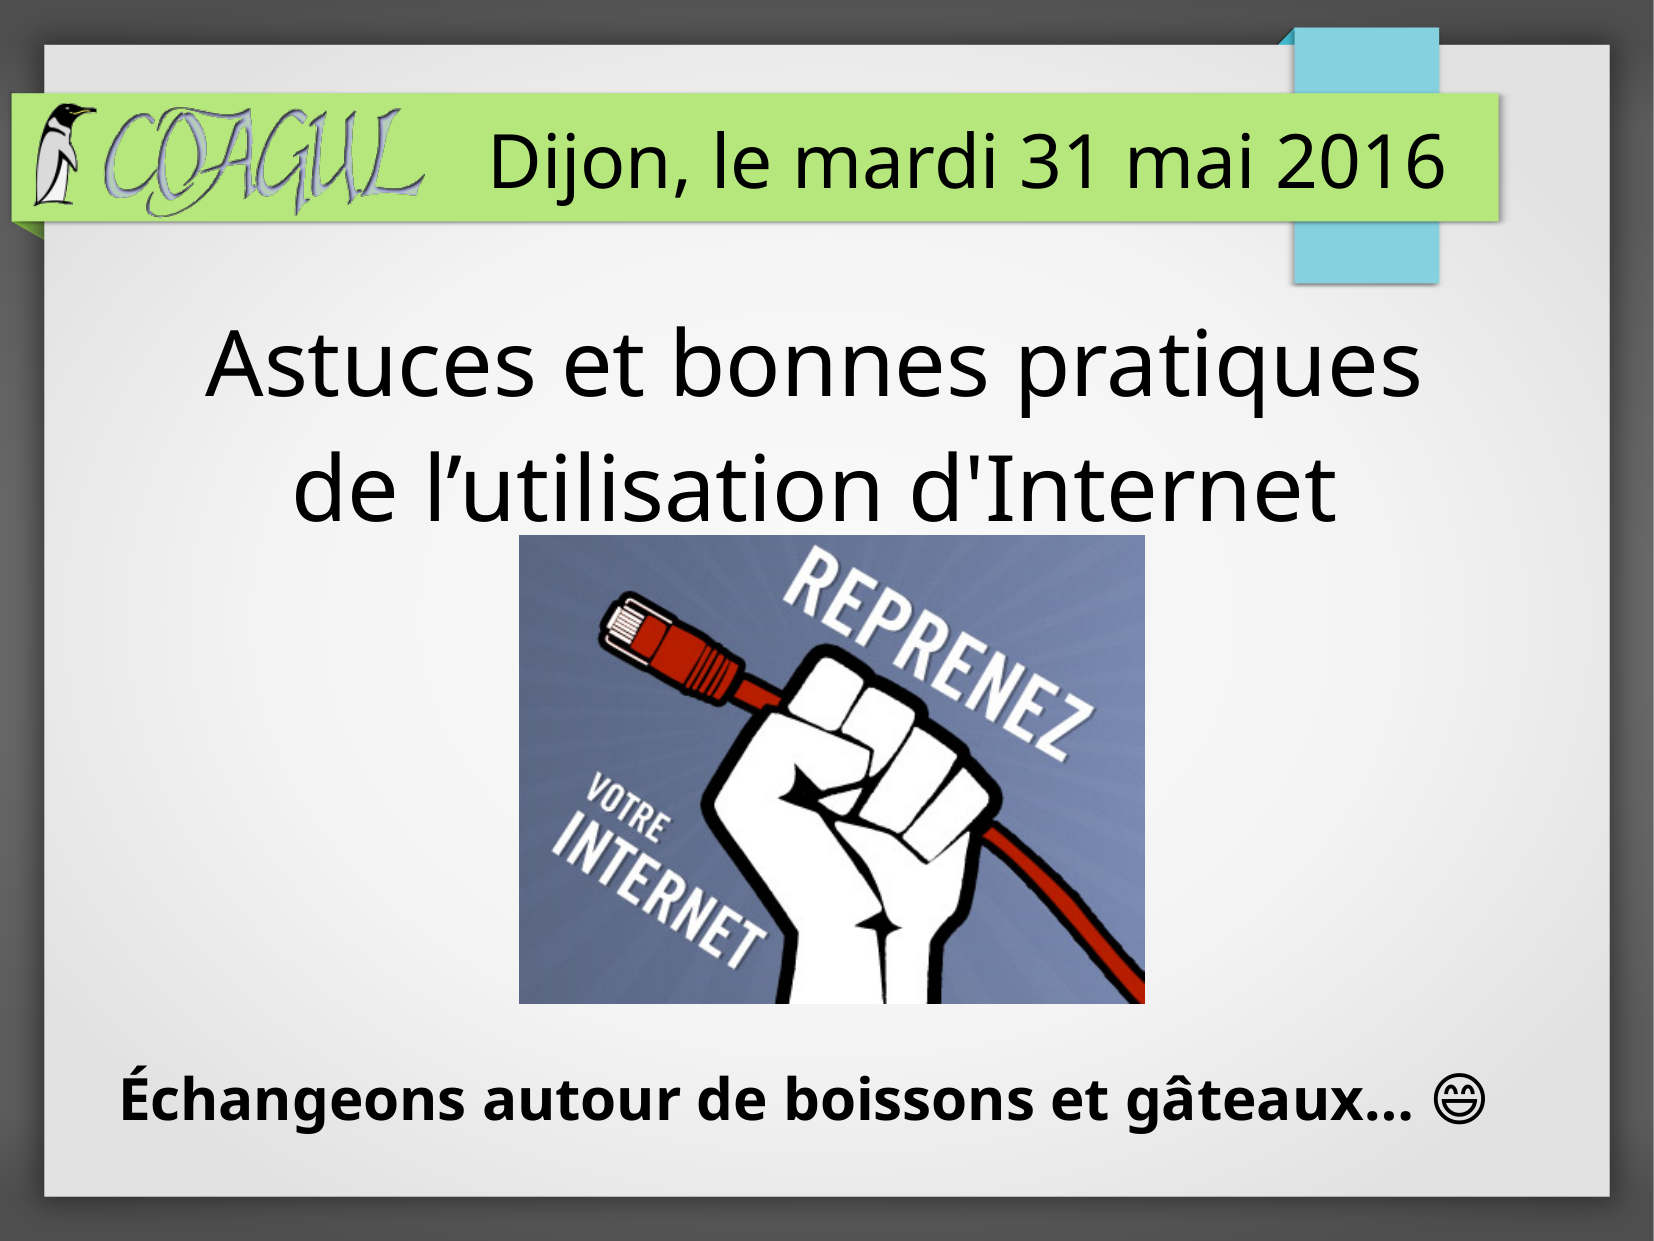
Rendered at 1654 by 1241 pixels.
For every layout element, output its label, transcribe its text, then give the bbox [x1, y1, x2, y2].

subtitle Astuces et bonnes pratiques de l’utilisation d'Internet [153, 243, 1477, 603]
text_box Dijon, le mardi 31 mai 2016 [472, 100, 1473, 219]
text_box Échangeons autour de boissons et gâteaux… 😄 [118, 1058, 1570, 1146]
picture [0, 0, 1654, 1241]
